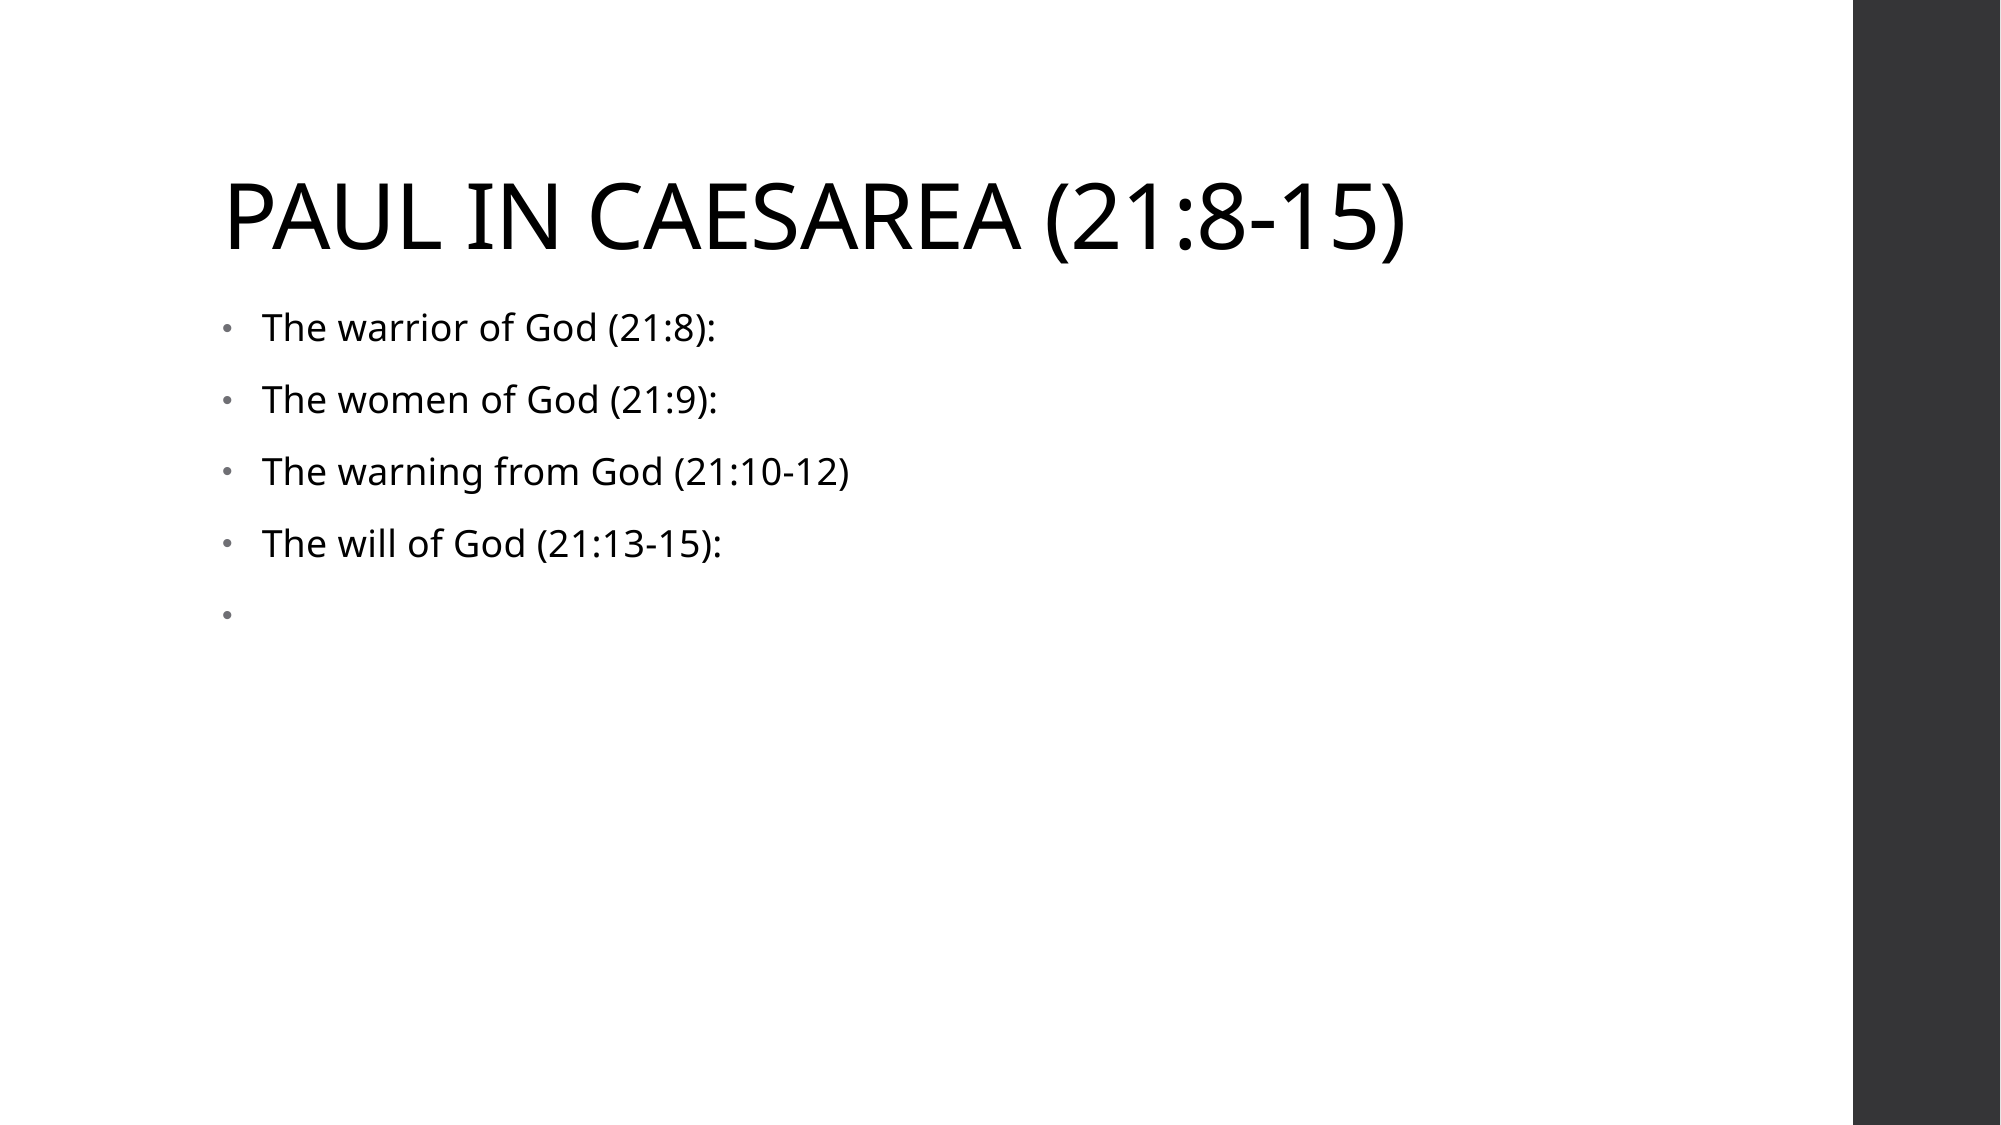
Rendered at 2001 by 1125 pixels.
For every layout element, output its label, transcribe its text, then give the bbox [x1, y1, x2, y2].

list The warrior of God (21:8): The women of God (21:9): The warning from God (21:10-12) The will of God (21:13-15): [206, 299, 1617, 1014]
title PAUL IN CAESAREA (21:8-15) [206, 60, 1797, 278]
